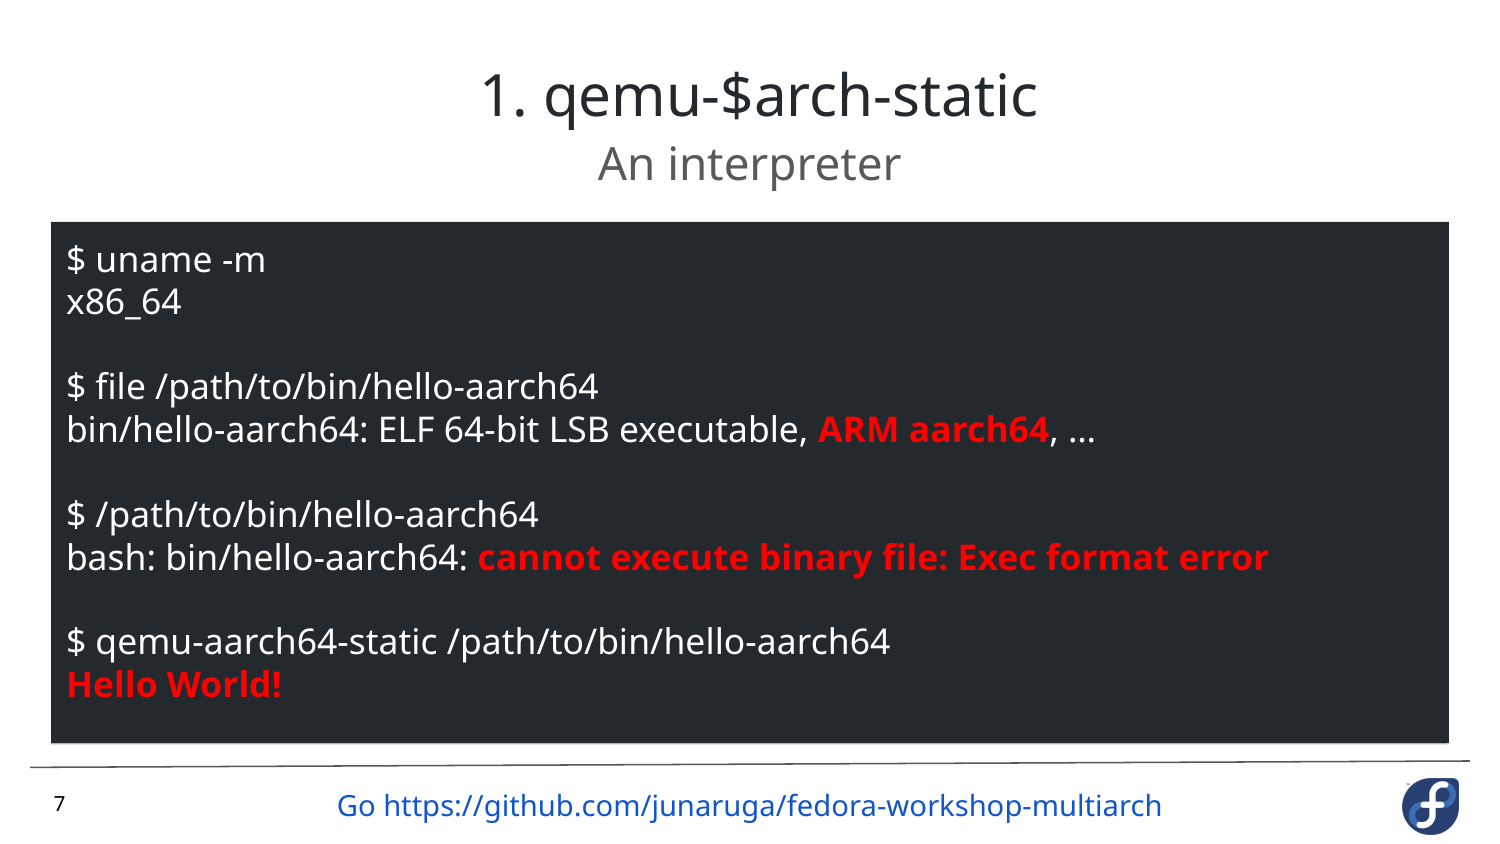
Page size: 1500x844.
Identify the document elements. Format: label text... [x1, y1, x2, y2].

title 1. qemu-$arch-static [30, 43, 1488, 138]
picture [1402, 778, 1459, 835]
list $ uname -m x86_64 $ file /path/to/bin/hello-aarch64 bin/hello-aarch64: ELF 64-bit LSB executable, ARM aarch64, … $ /path/to/bin/hello-aarch64 bash: bin/hello-aarch64: cannot execute binary file: Exec format error $ qemu-aarch64-static /path/to/bin/hello-aarch64 Hello World! [51, 221, 1449, 743]
slide_number <number> [38, 772, 104, 837]
slide_number Go https://github.com/junaruga/fedora-workshop-multiarch [191, 772, 1309, 837]
title An interpreter [51, 119, 1449, 199]
